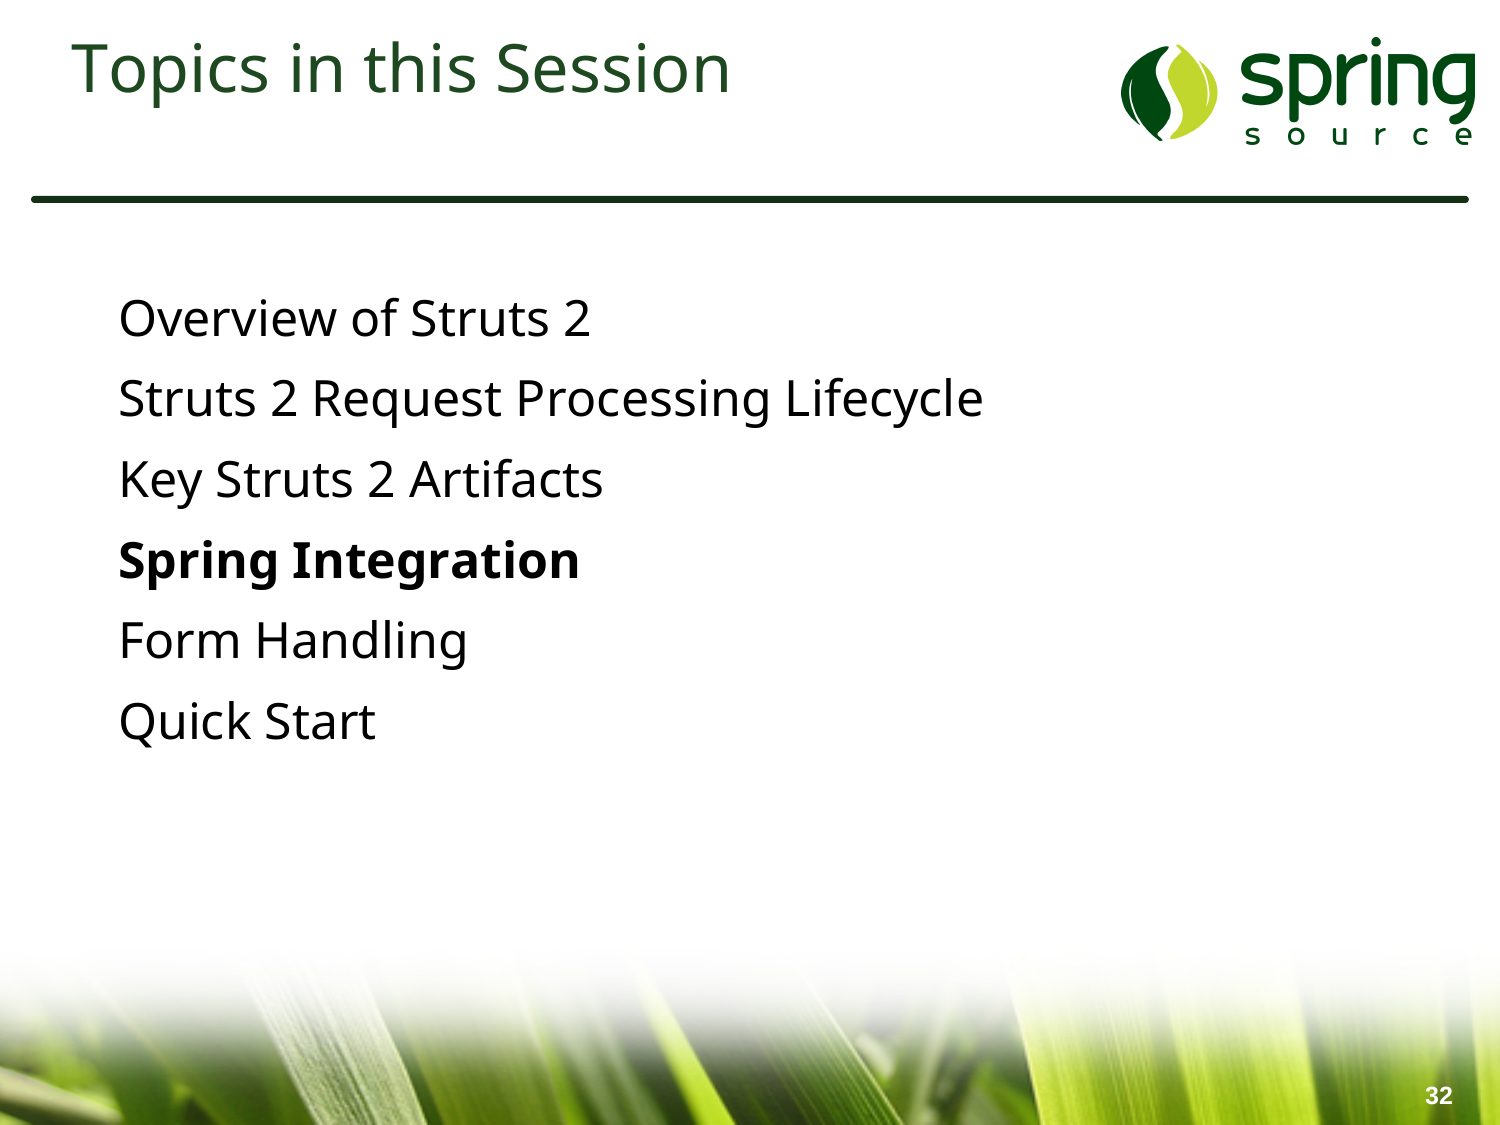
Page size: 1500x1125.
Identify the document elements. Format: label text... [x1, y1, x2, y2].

picture [1121, 37, 1475, 145]
list Overview of Struts 2 Struts 2 Request Processing Lifecycle Key Struts 2 Artifacts Spring Integration Form Handling Quick Start [103, 275, 1394, 938]
title Topics in this Session [56, 13, 1089, 176]
picture [0, 944, 1500, 1125]
